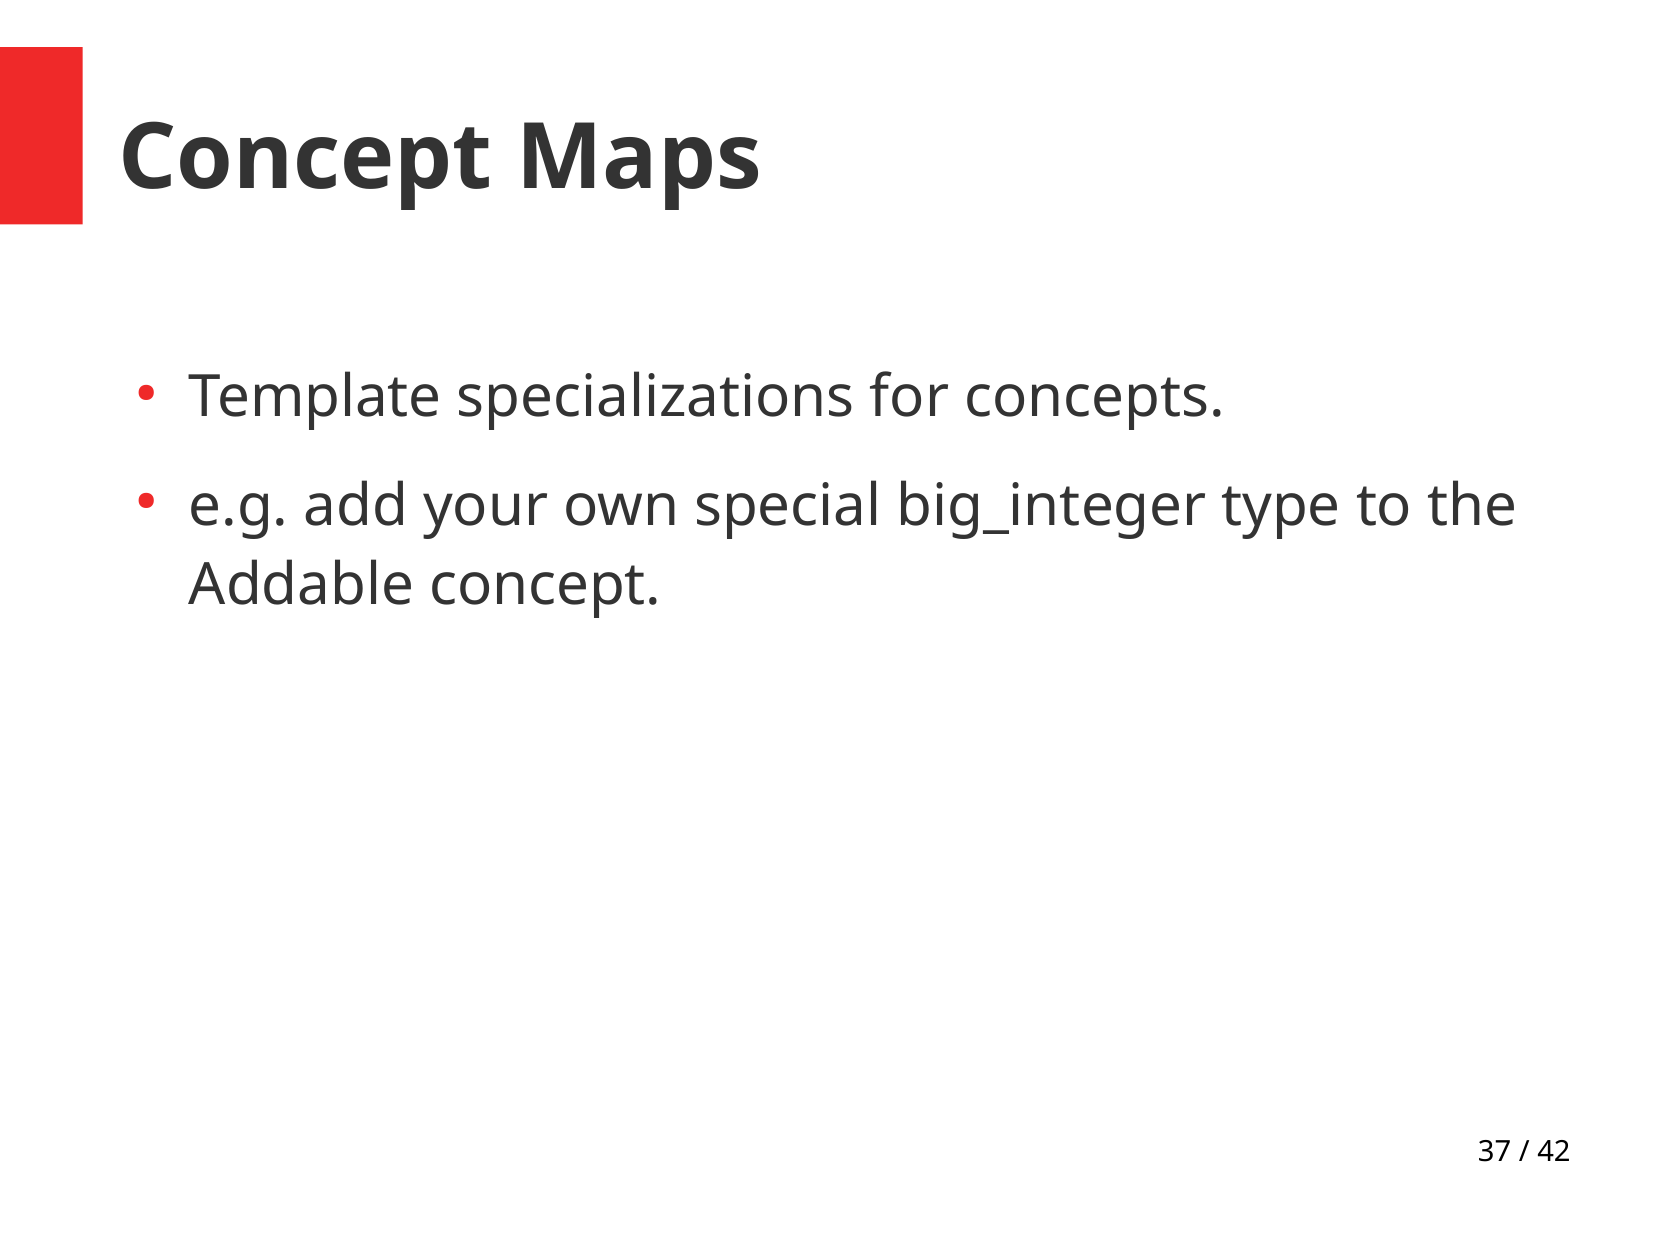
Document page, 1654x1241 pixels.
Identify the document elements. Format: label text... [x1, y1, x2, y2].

list Template specializations for concepts. e.g. add your own special big_integer type to the Addable concept. [118, 354, 1536, 1074]
title Concept Maps [118, 49, 1571, 257]
